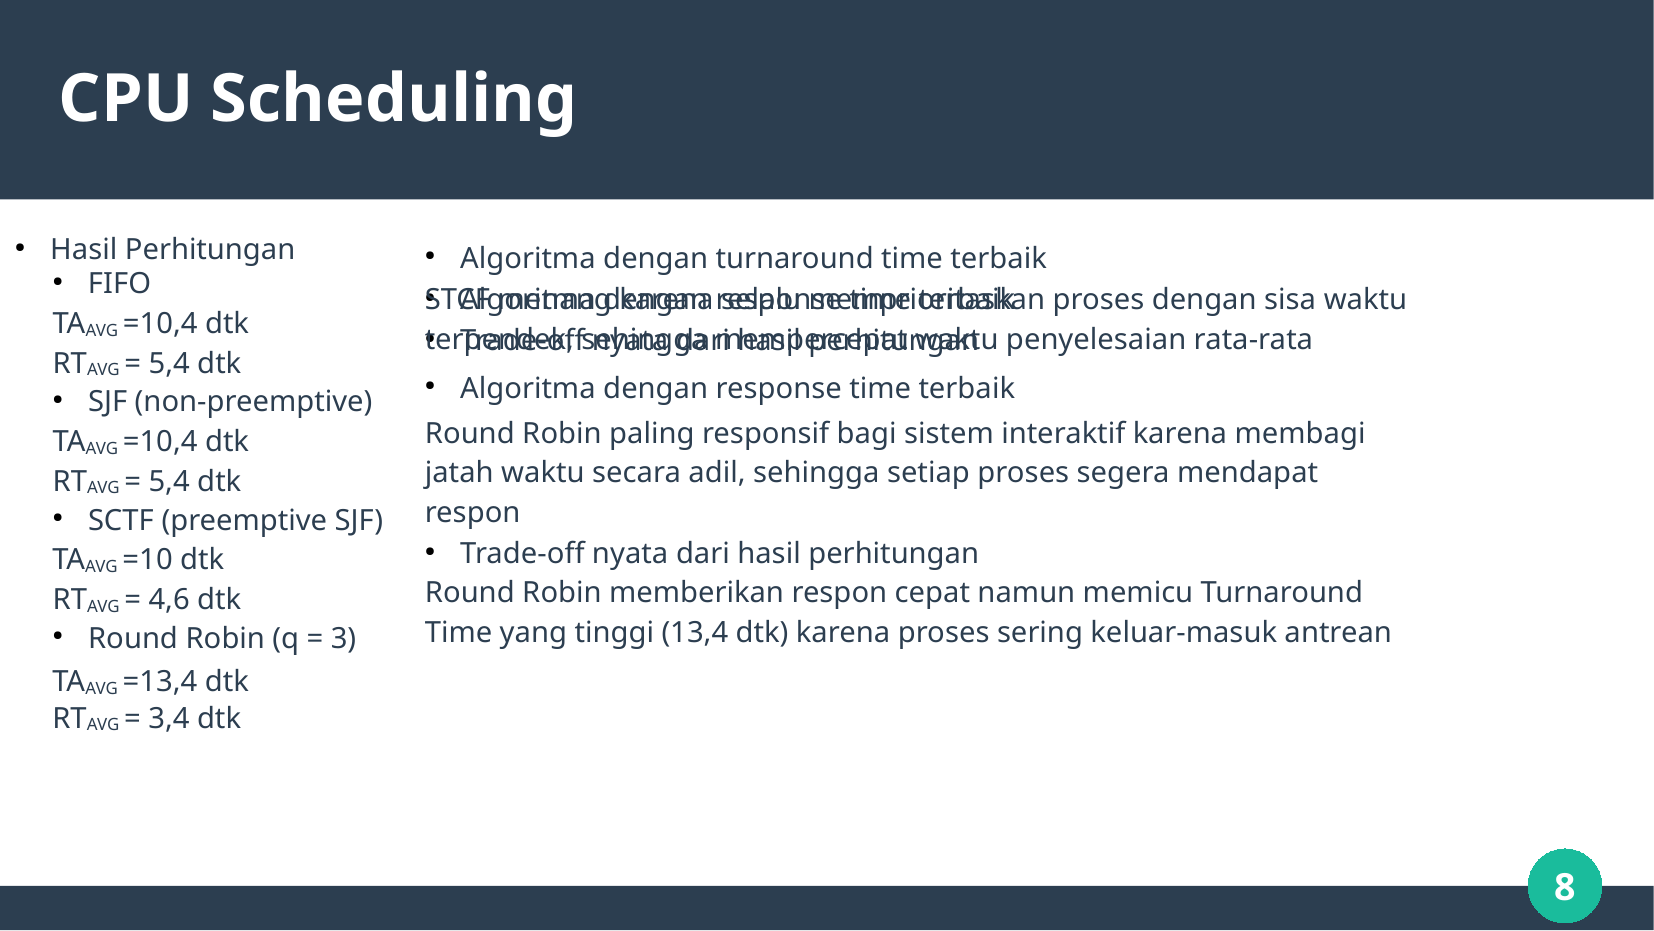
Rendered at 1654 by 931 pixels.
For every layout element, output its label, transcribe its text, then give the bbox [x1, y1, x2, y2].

text_box Algoritma dengan turnaround time terbaik [410, 229, 1066, 270]
text_box SJF (non-preemptive) TAAVG =10,4 dtk RTAVG = 5,4 dtk [37, 373, 388, 491]
text_box Hasil Perhitungan [0, 200, 460, 296]
text_box RTAVG = 3,4 dtk [37, 708, 257, 745]
title CPU Scheduling [59, 37, 1595, 155]
text_box Round Robin memberikan respon cepat namun memicu Turnaround Time yang tinggi (13,4 dtk) karena proses sering keluar-masuk antrean [410, 563, 1431, 619]
text_box Trade-off nyata dari hasil perhitungan [410, 326, 1066, 359]
text_box FIFO TAAVG =10,4 dtk RTAVG = 5,4 dtk [37, 255, 264, 373]
text_box Round Robin paling responsif bagi sistem interaktif karena membagi jatah waktu secara adil, sehingga setiap proses segera mendapat respon [410, 404, 1431, 459]
text_box TAAVG =10 dtk [37, 530, 240, 586]
text_box STCF menang karena selalu memprioritaskan proses dengan sisa waktu terpendek, sehingga mempercepat waktu penyelesaian rata-rata [410, 270, 1431, 326]
text_box Trade-off nyata dari hasil perhitungan [410, 524, 1066, 580]
text_box Algoritma dengan response time terbaik [410, 359, 1066, 414]
text_box Round Robin (q = 3) [37, 609, 372, 744]
text_box TAAVG =13,4 dtk [37, 653, 264, 708]
text_box SCTF (preemptive SJF) RTAVG = 4,6 dtk [37, 491, 399, 626]
